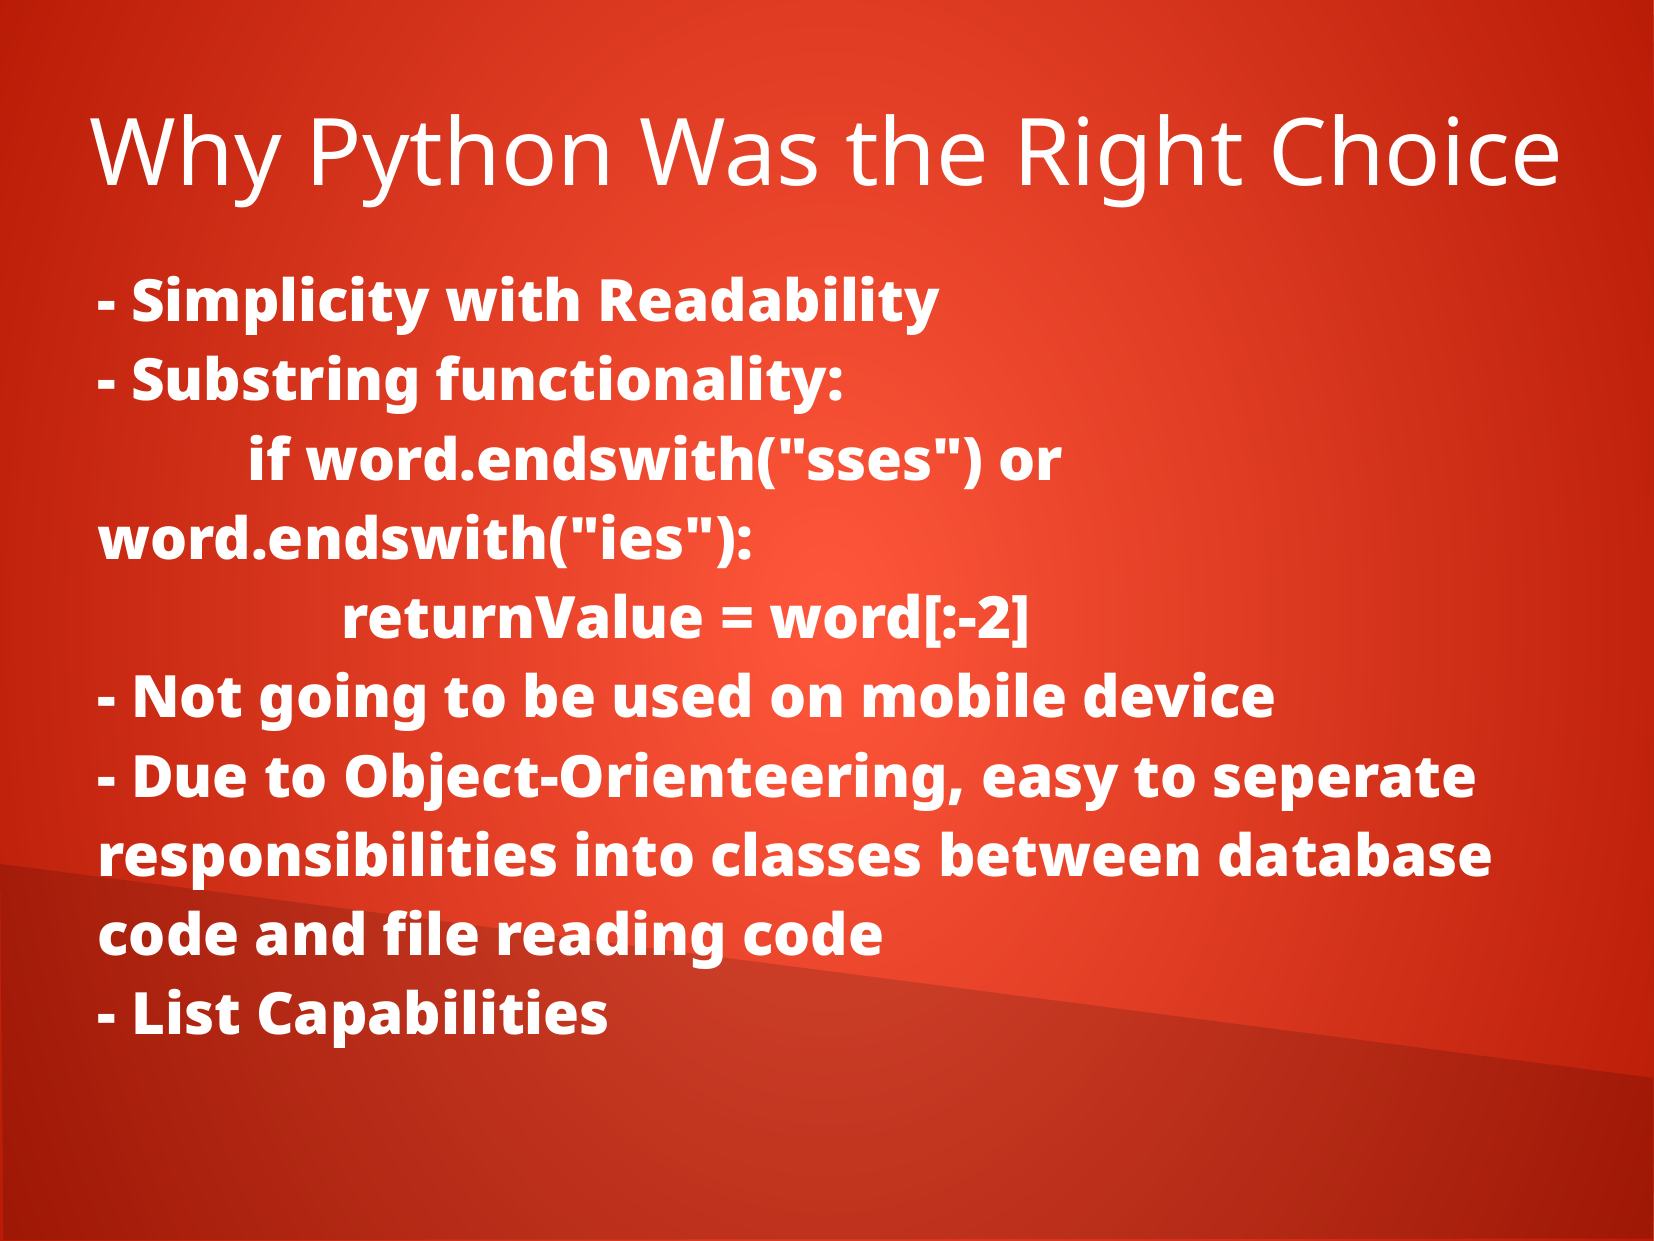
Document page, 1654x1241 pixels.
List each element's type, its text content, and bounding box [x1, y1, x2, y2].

text_box - Simplicity with Readability - Substring functionality: if word.endswith("sses") or word.endswith("ies"): returnValue = word[:-2] - Not going to be used on mobile device - Due to Object-Orienteering, easy to seperate responsibilities into classes between database code and file reading code - List Capabilities [82, 251, 1546, 968]
title Why Python Was the Right Choice [82, 47, 1571, 252]
